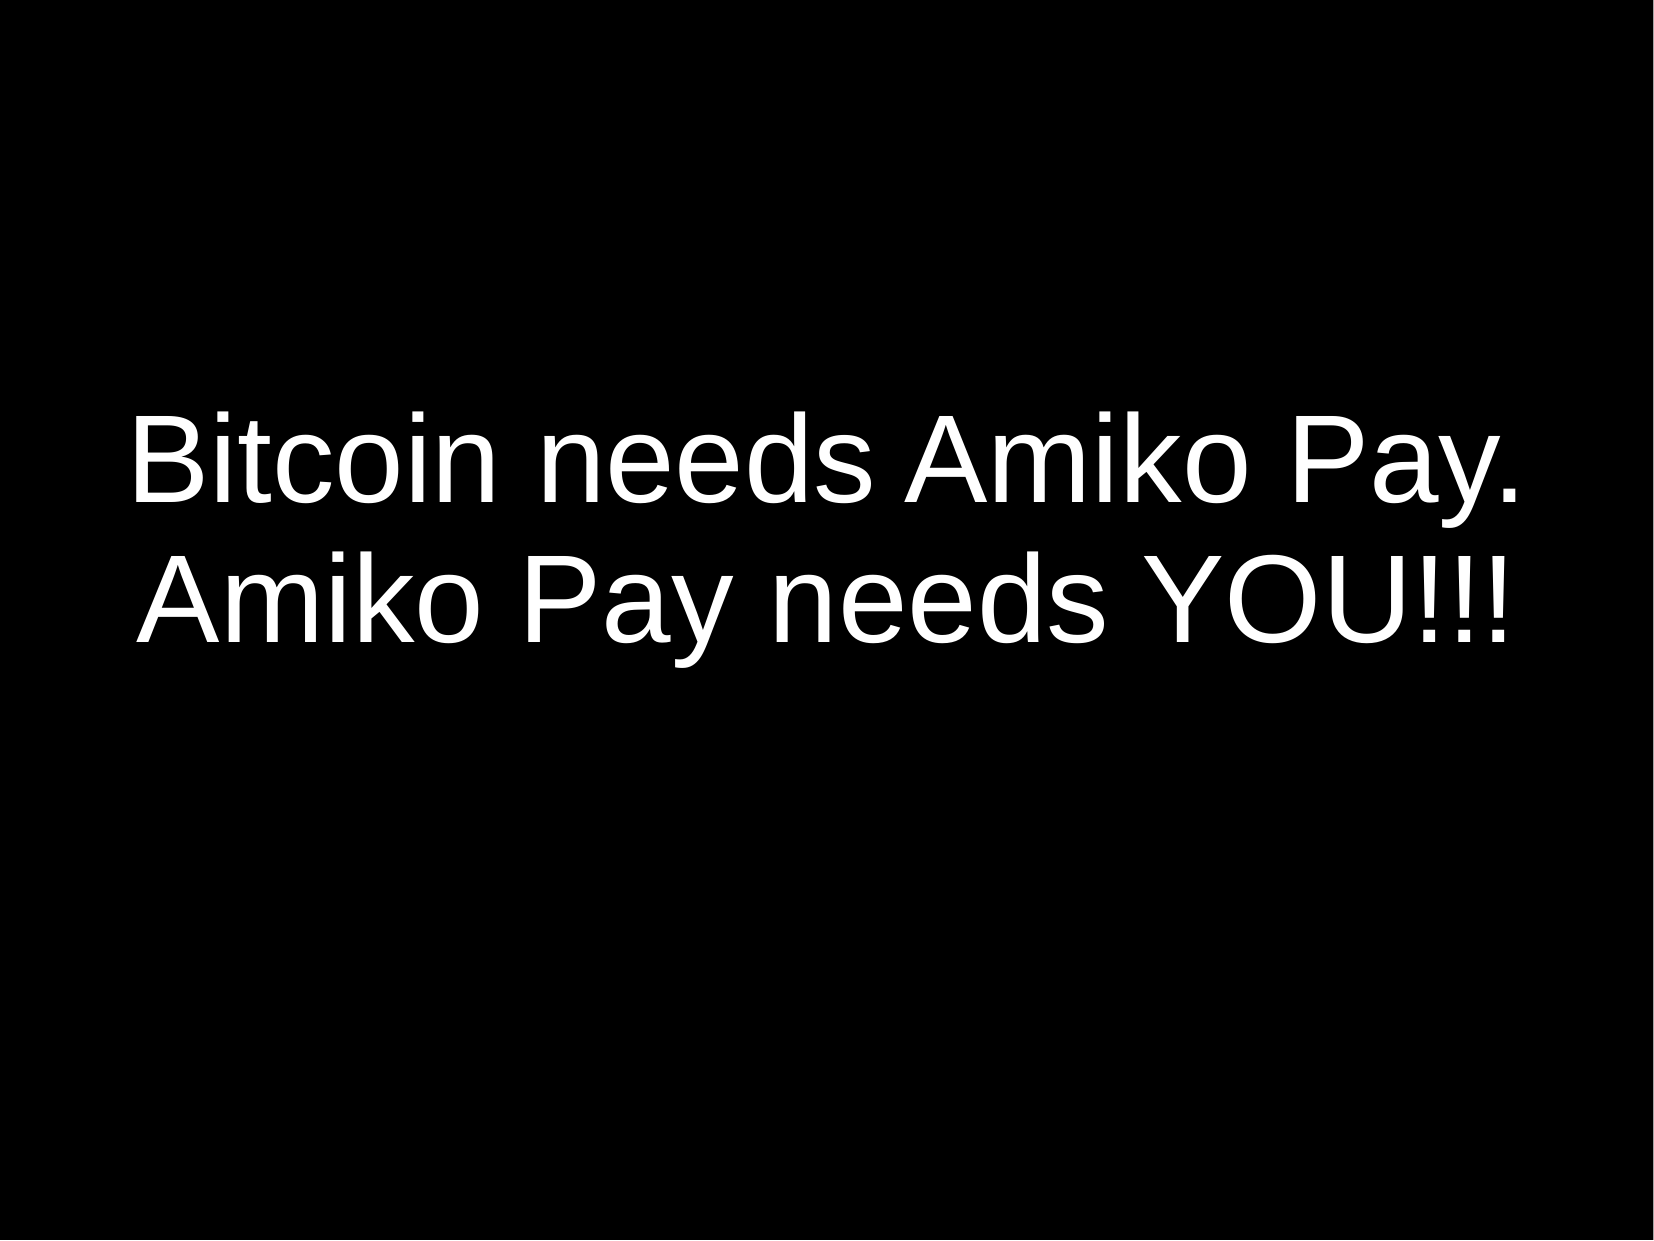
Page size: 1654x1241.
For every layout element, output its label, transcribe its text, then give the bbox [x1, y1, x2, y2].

subtitle Bitcoin needs Amiko Pay. Amiko Pay needs YOU!!! [82, 49, 1571, 1010]
